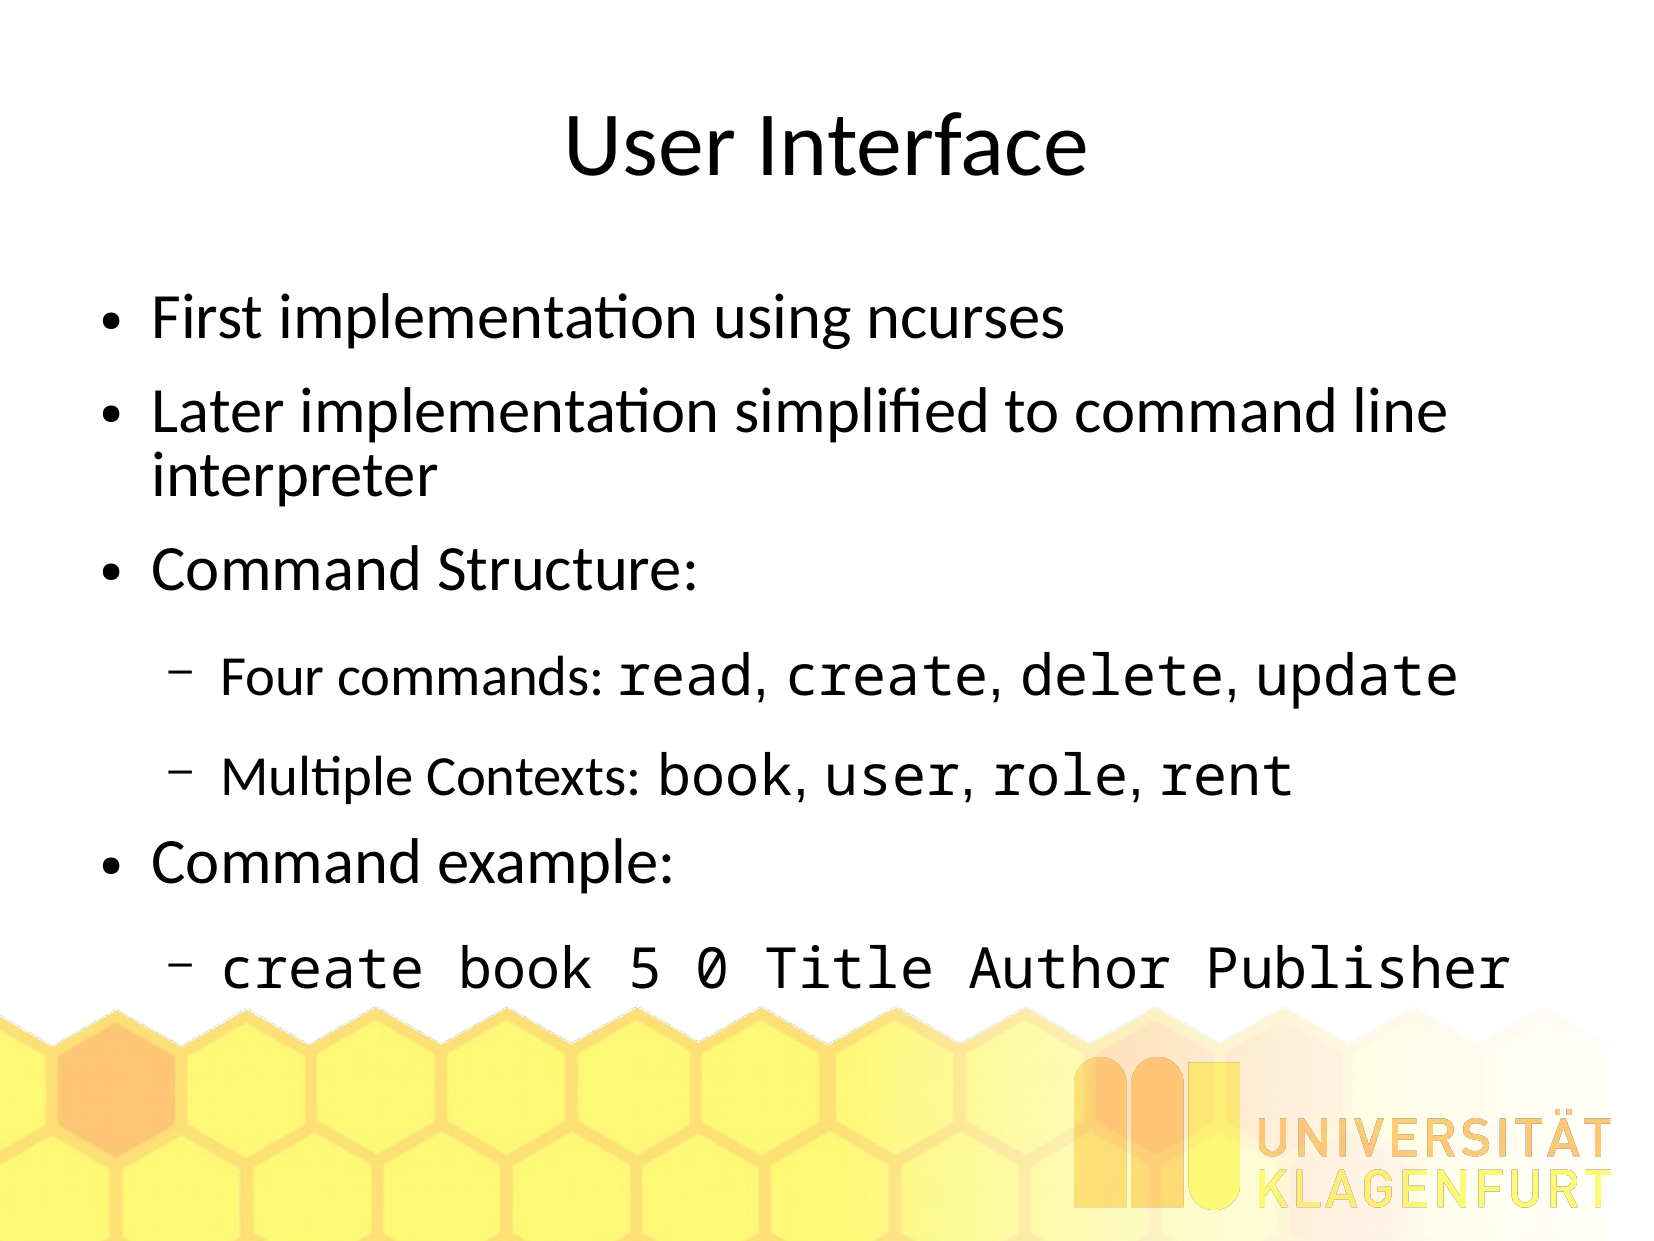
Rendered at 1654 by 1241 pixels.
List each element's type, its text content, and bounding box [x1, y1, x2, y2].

list First implementation using ncurses Later implementation simplified to command line interpreter Command Structure: Four commands: read, create, delete, update Multiple Contexts: book, user, role, rent Command example: create book 5 0 Title Author Publisher [82, 290, 1571, 1010]
title User Interface [82, 49, 1571, 257]
picture [0, 1003, 1611, 1241]
